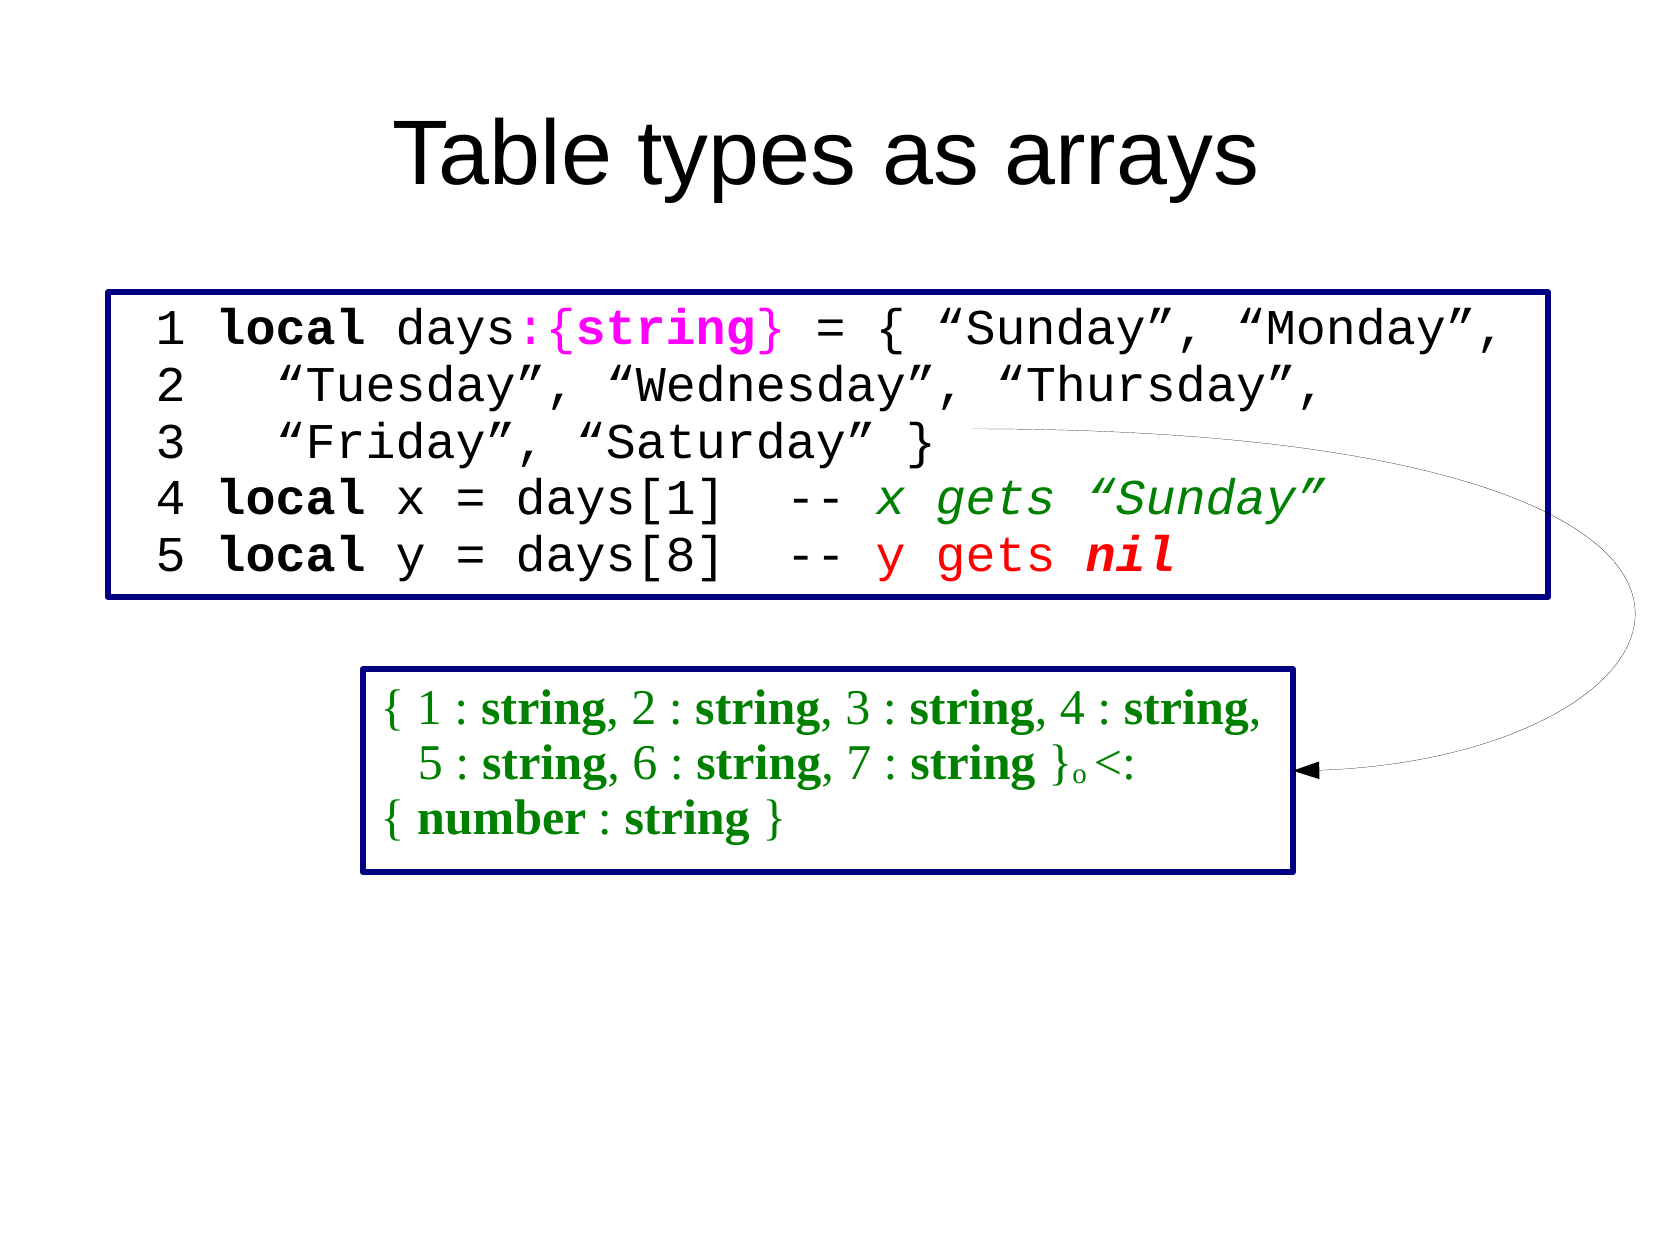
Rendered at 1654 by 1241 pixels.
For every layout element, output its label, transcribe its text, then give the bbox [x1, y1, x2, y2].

title Table types as arrays [82, 49, 1571, 257]
text_box 1 local days:{string} = { “Sunday”, “Monday”, 2 “Tuesday”, “Wednesday”, “Thursday”, 3 “Friday”, “Saturday” } 4 local x = days[1] -- x gets “Sunday” 5 local y = days[8] -- y gets nil [107, 292, 1548, 571]
text_box { 1 : string, 2 : string, 3 : string, 4 : string, 5 : string, 6 : string, 7 : string }o <: { number : string } [362, 669, 1293, 873]
